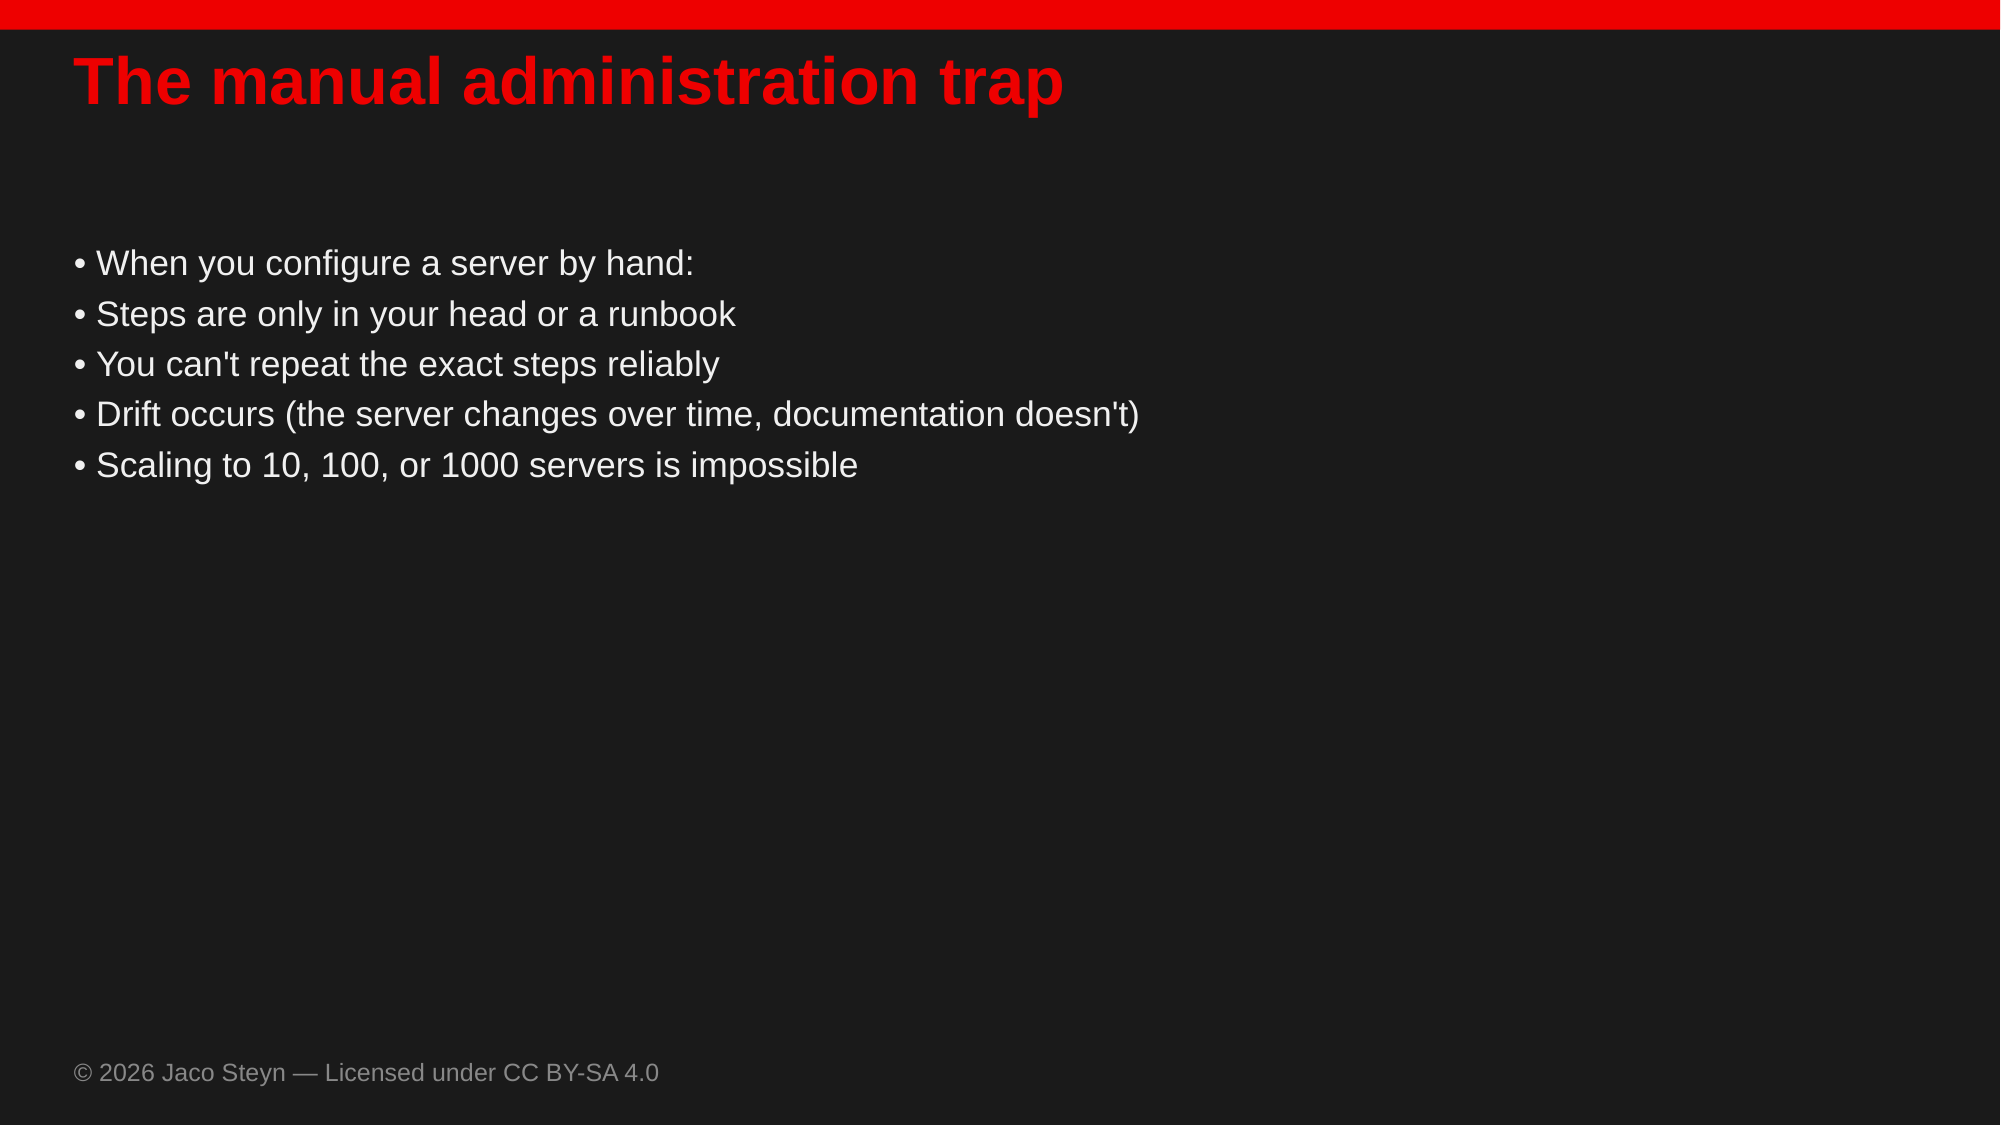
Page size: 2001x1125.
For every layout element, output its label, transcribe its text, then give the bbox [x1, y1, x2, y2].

text_box • When you configure a server by hand: • Steps are only in your head or a runbook • You can't repeat the exact steps reliably • Drift occurs (the server changes over time, documentation doesn't) • Scaling to 10, 100, or 1000 servers is impossible [59, 236, 1942, 1037]
text_box [0, 0, 2001, 30]
text_box The manual administration trap [59, 36, 1942, 208]
text_box © 2026 Jaco Steyn — Licensed under CC BY-SA 4.0 [59, 1051, 1942, 1093]
